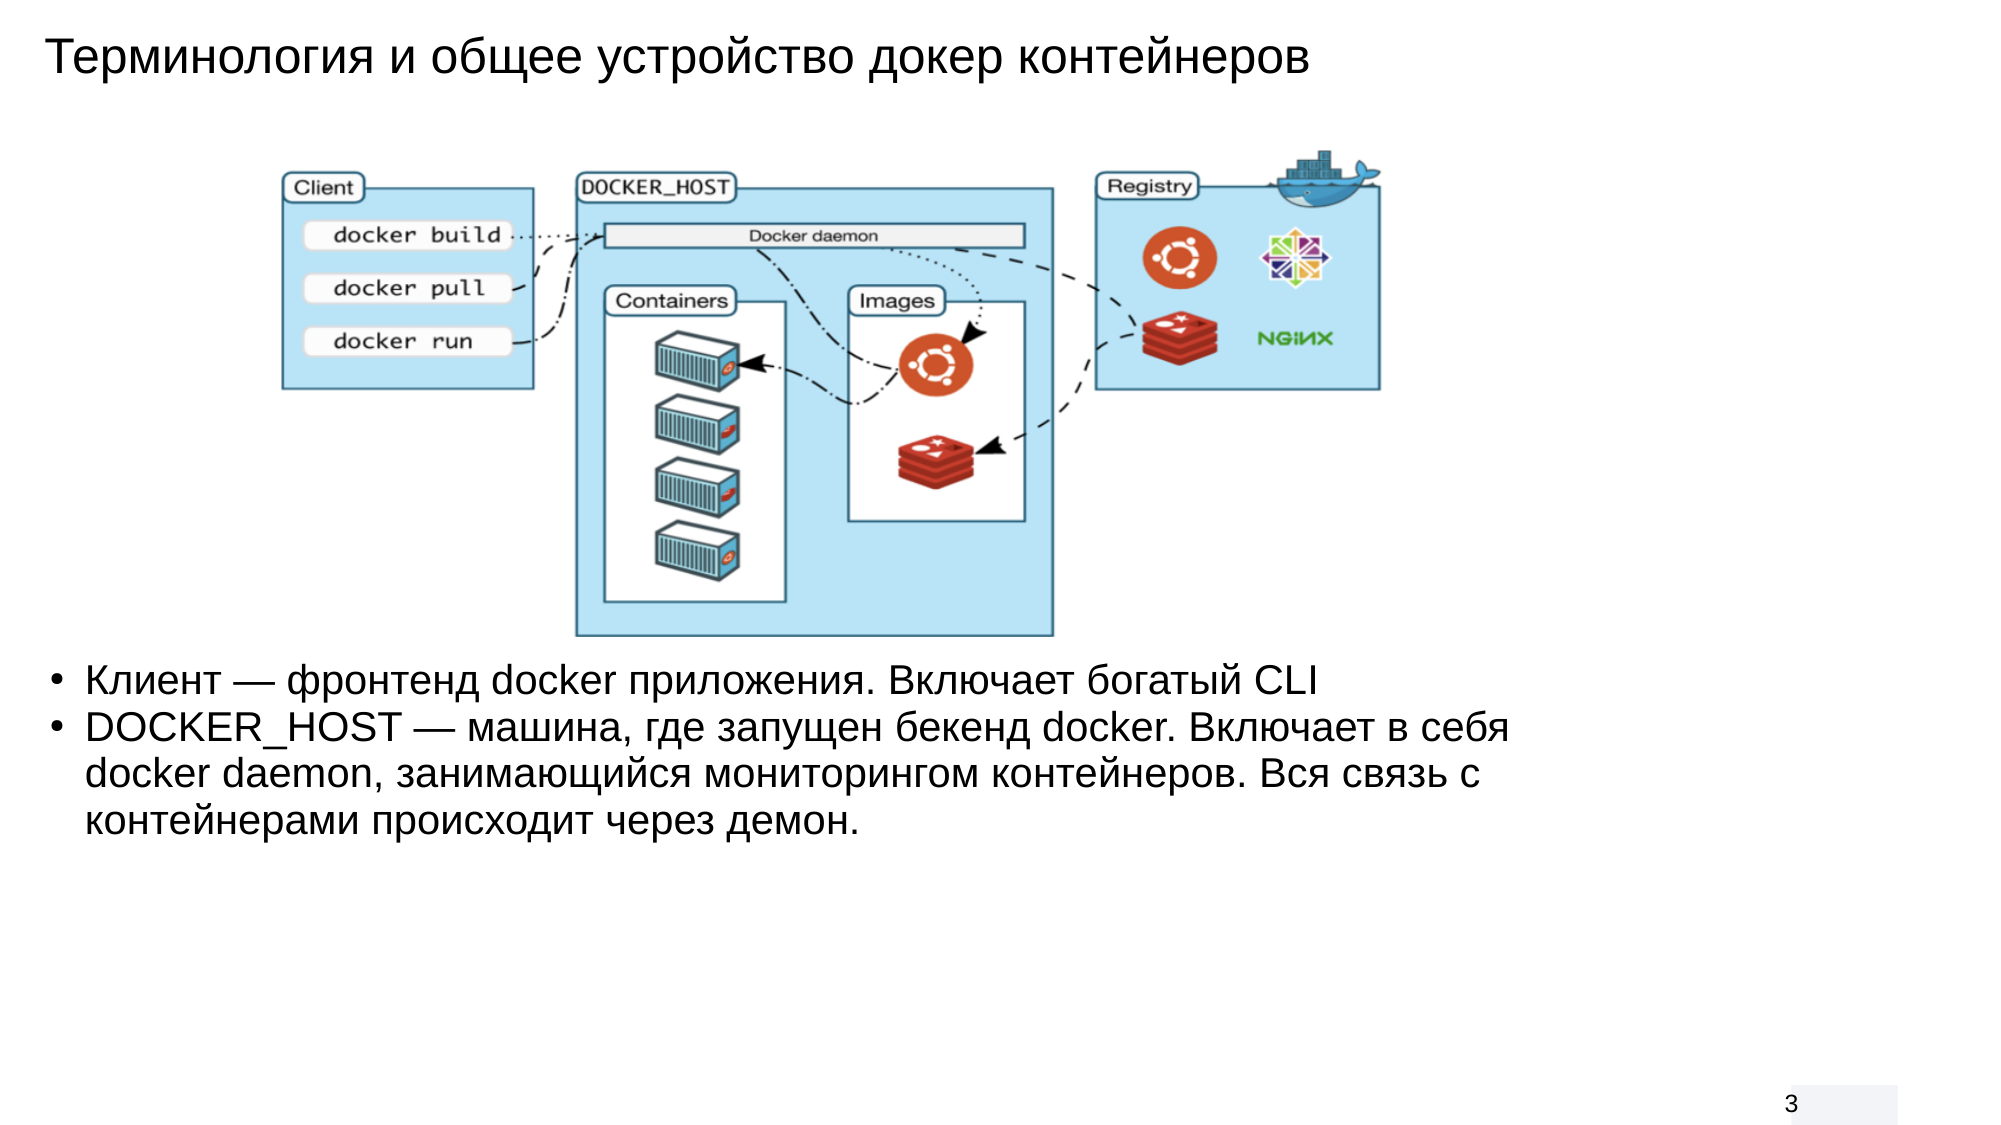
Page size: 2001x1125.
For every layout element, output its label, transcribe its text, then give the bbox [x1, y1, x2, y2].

picture [265, 147, 1398, 650]
text_box <number> [1769, 1082, 1914, 1125]
text_box Клиент — фронтенд docker приложения. Включает богатый CLI DOCKER_HOST — машина, где запущен бекенд docker. Включает в себя docker daemon, занимающийся мониторингом контейнеров. Вся связь с контейнерами происходит через демон. [34, 649, 1595, 1099]
text_box Терминология и общее устройство докер контейнеров [29, 21, 1595, 92]
